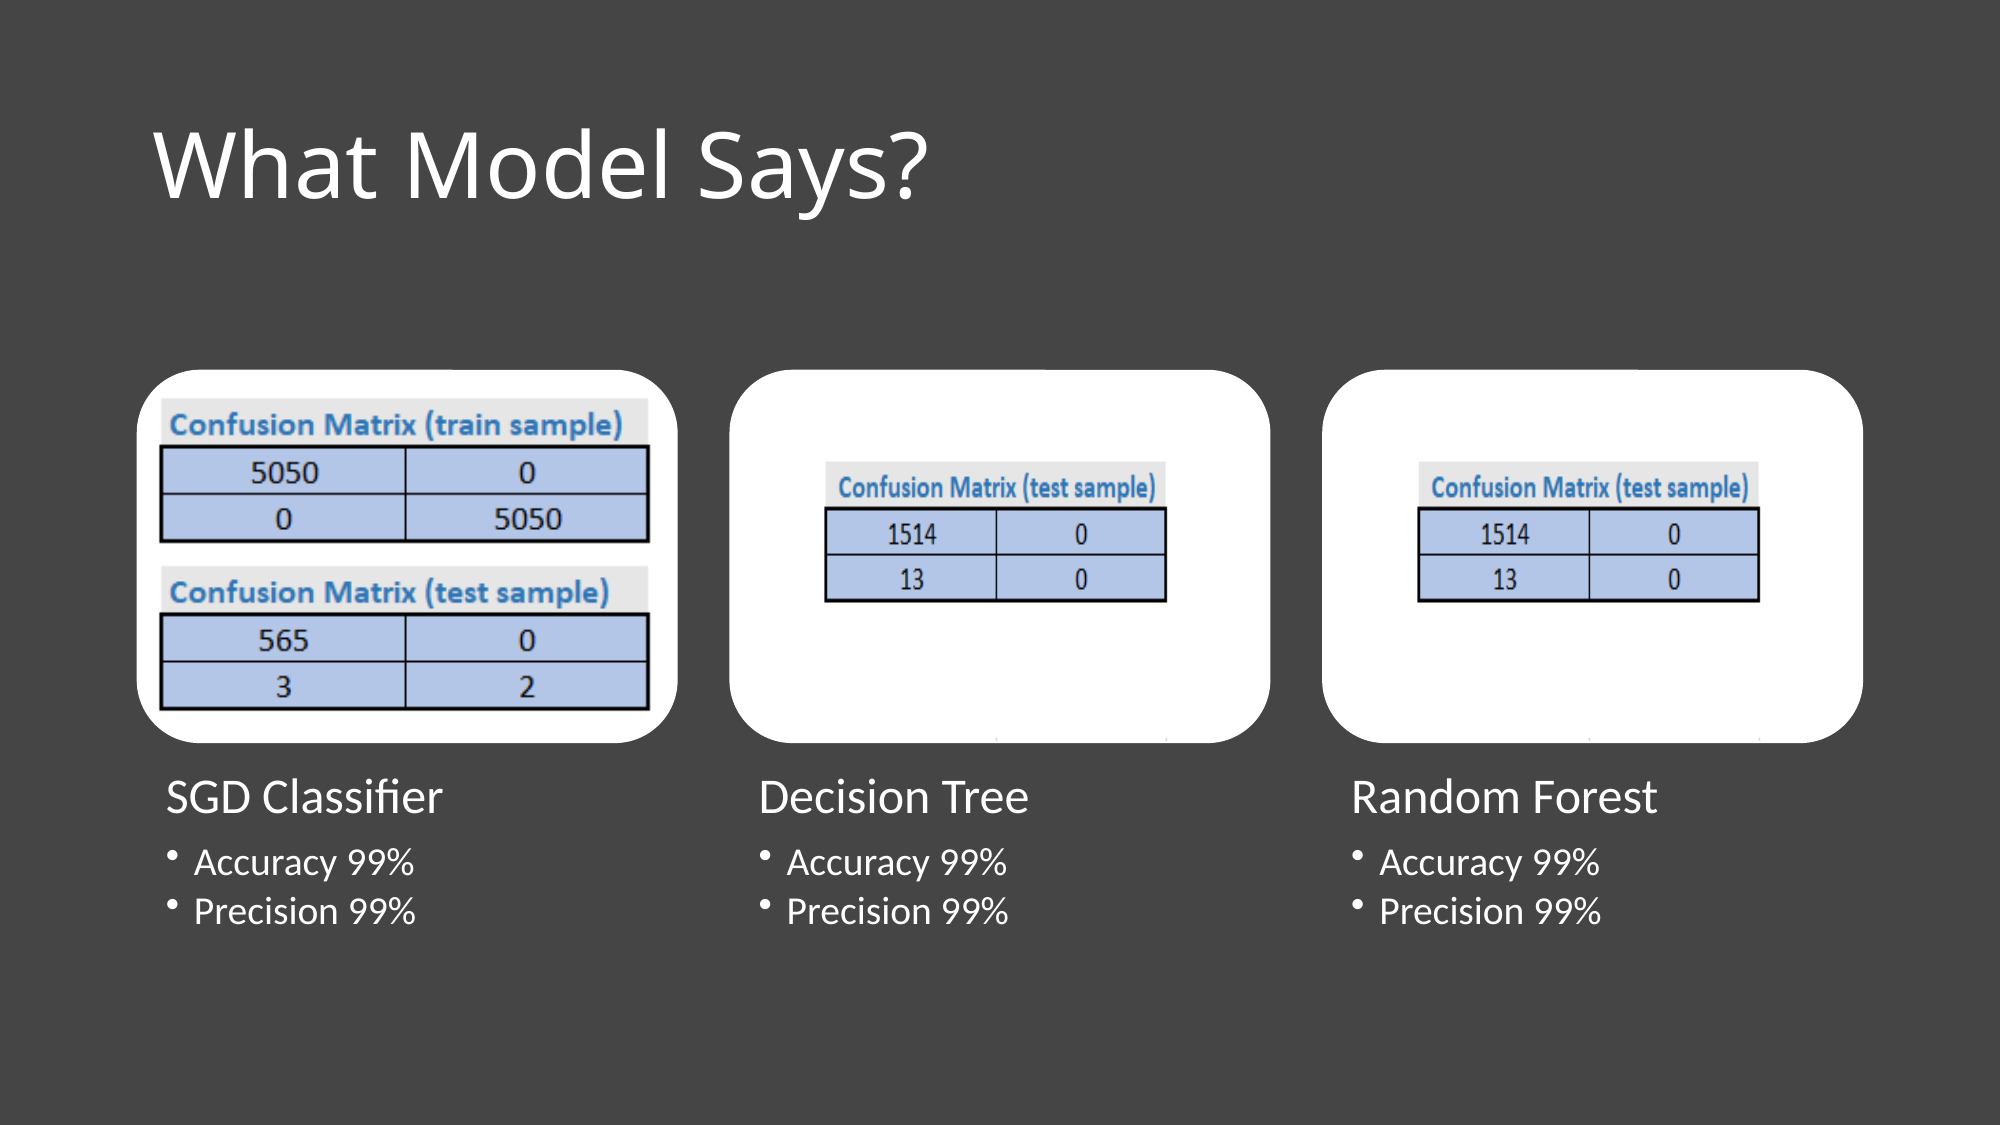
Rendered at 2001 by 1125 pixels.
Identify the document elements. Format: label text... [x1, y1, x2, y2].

title What Model Says? [137, 59, 1863, 278]
text_box [137, 370, 677, 742]
text_box SGD Classifier Accuracy 99% Precision 99% [137, 742, 677, 942]
text_box [730, 370, 1270, 742]
text_box Random Forest Accuracy 99% Precision 99% [1323, 742, 1863, 942]
text_box [1323, 370, 1863, 742]
text_box Decision Tree Accuracy 99% Precision 99% [730, 742, 1270, 942]
